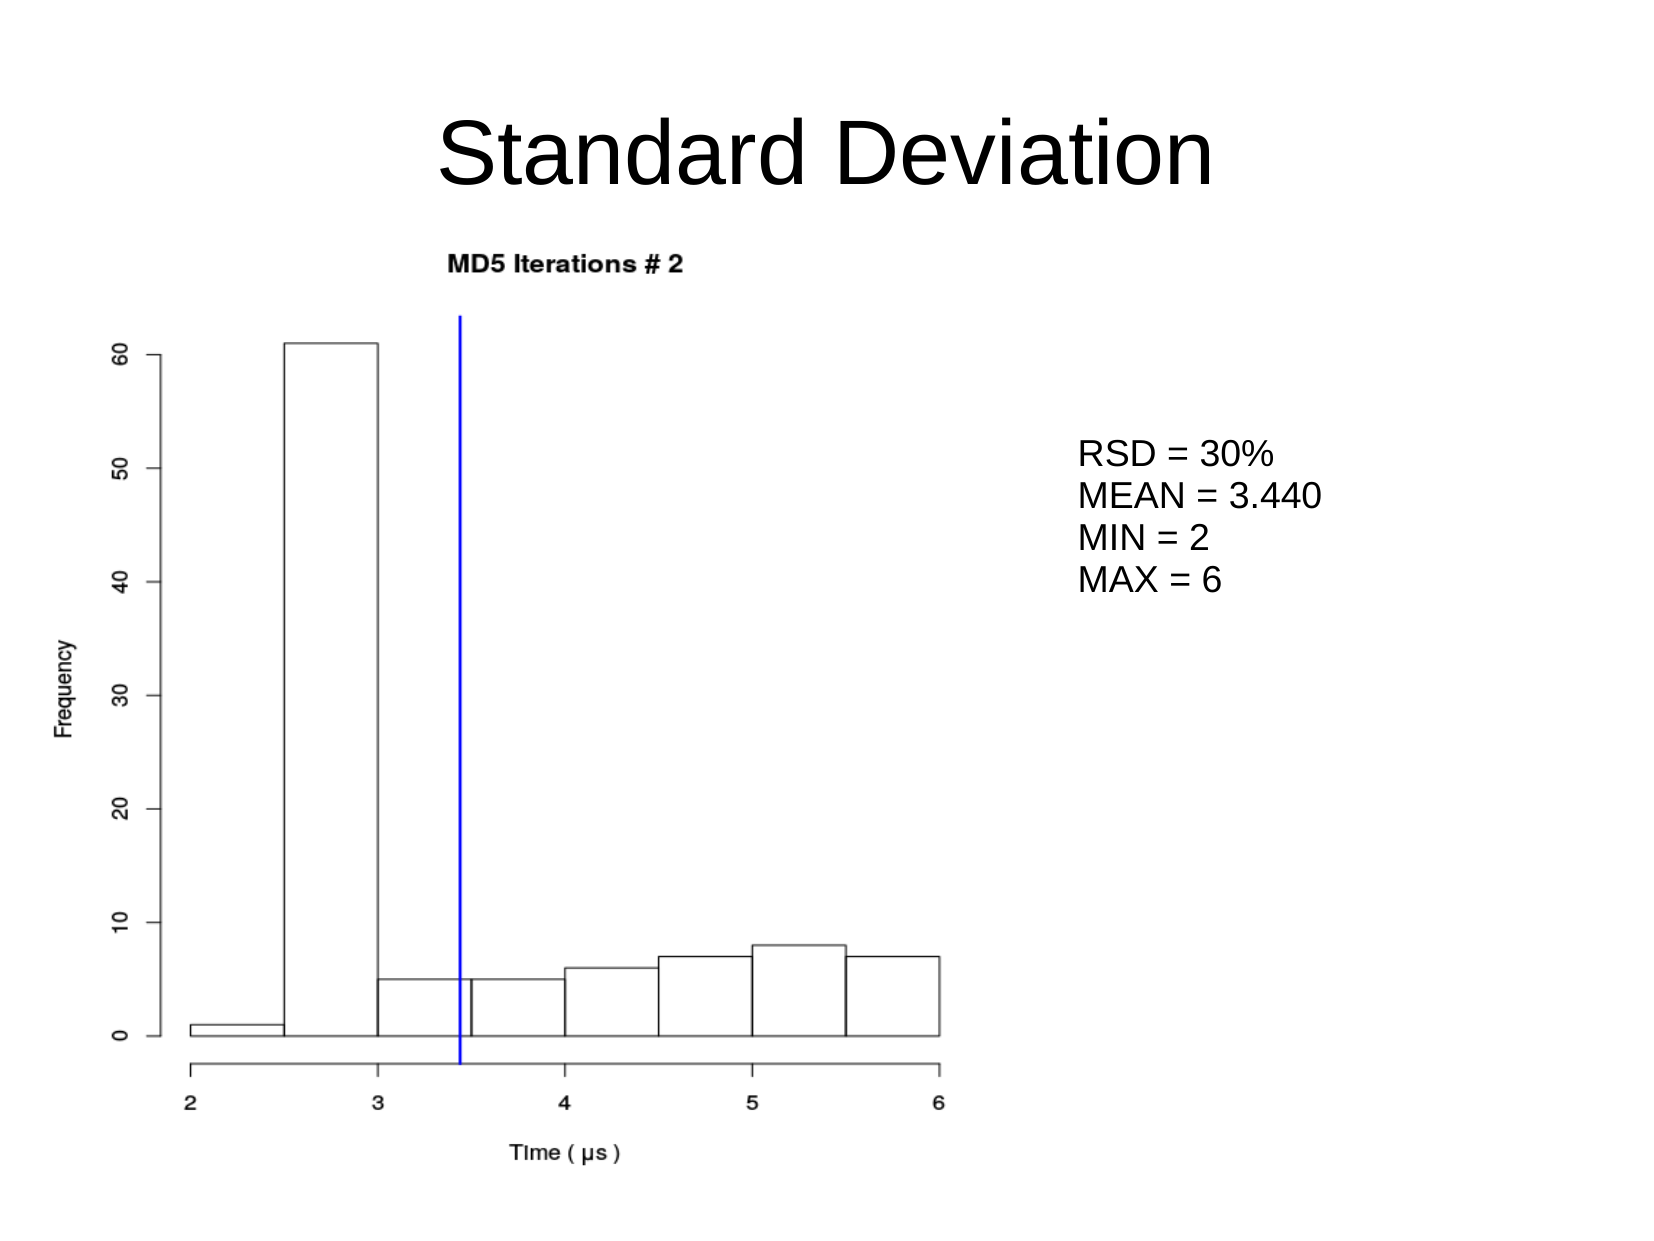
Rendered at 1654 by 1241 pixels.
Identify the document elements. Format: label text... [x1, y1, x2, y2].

title Standard Deviation [82, 49, 1571, 257]
text_box RSD = 30% MEAN = 3.440 MIN = 2 MAX = 6 [1062, 425, 1548, 608]
picture [47, 212, 1028, 1193]
